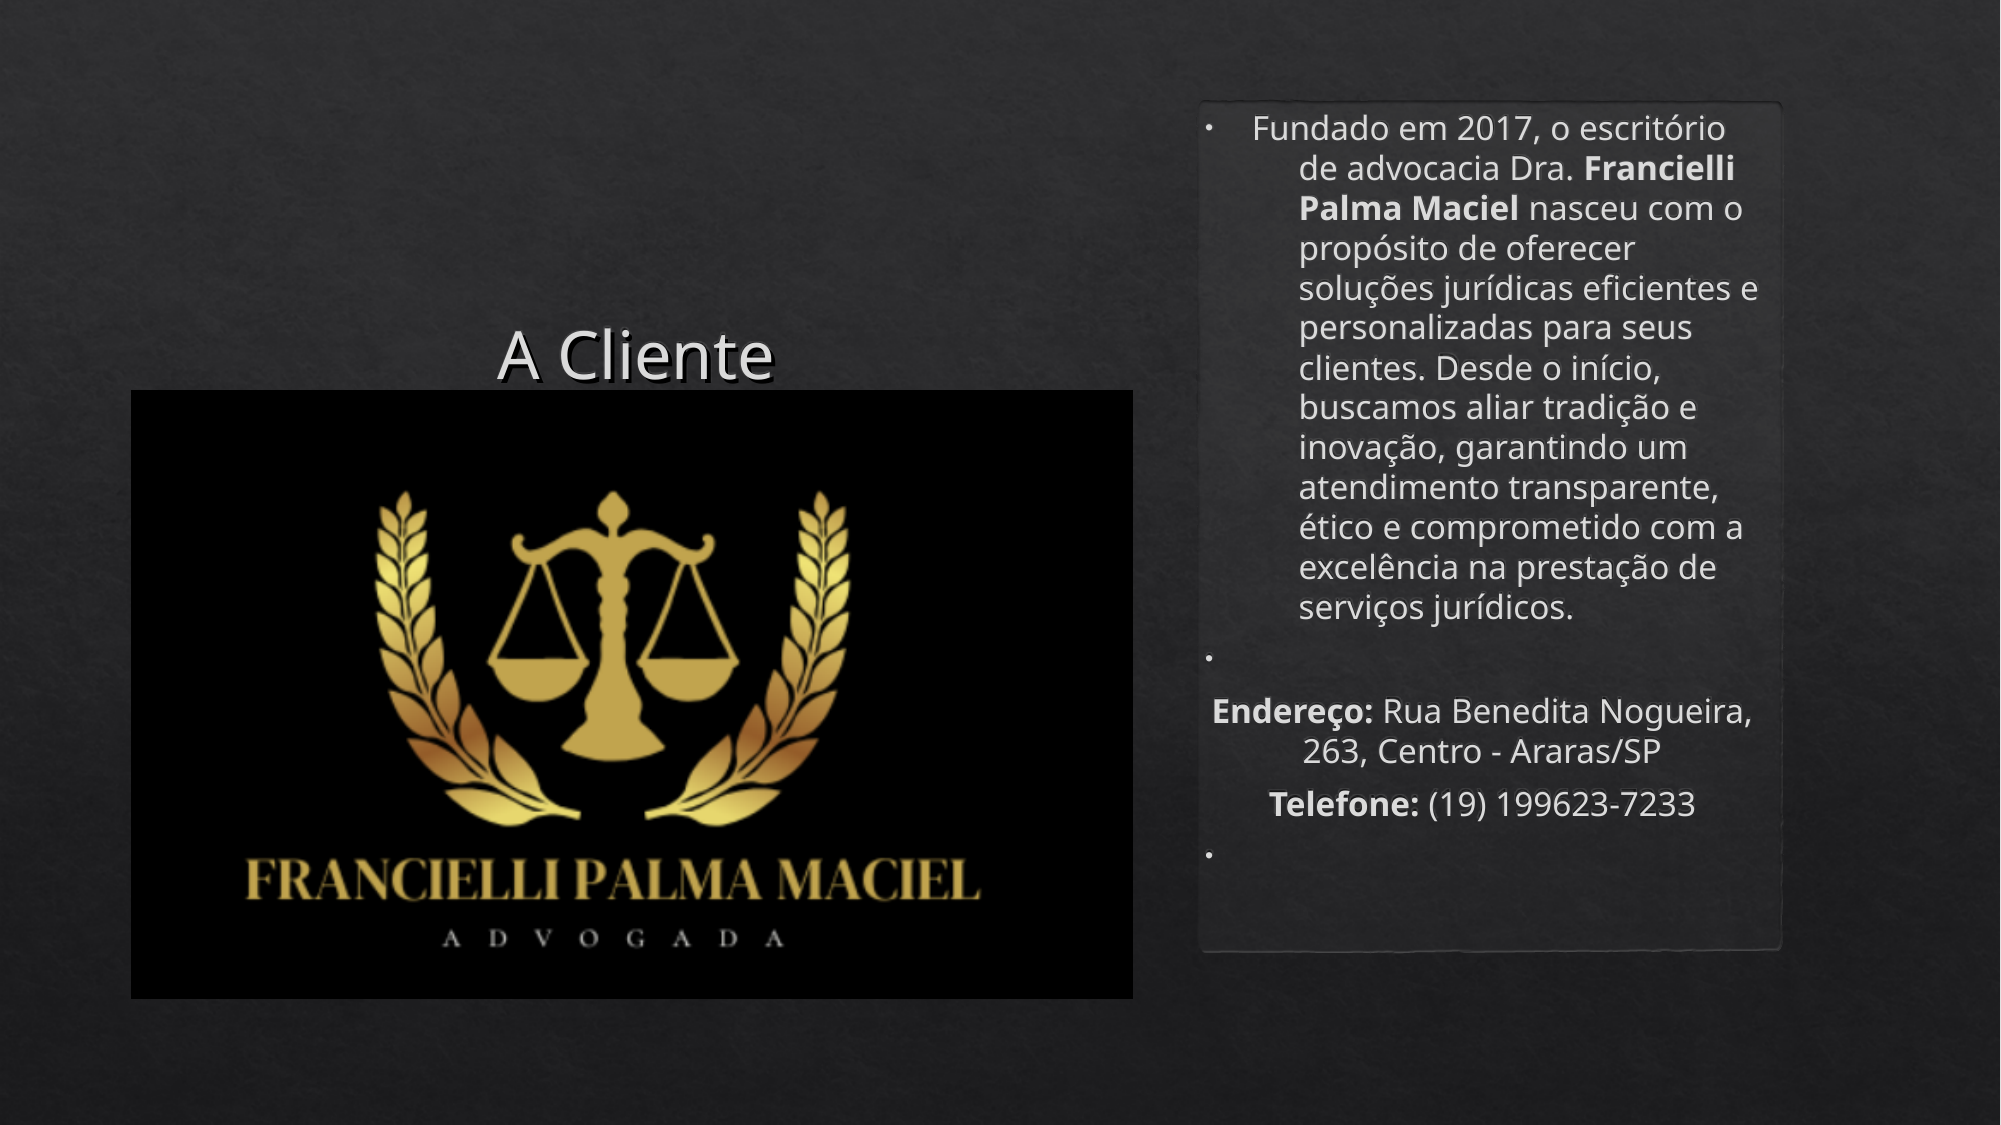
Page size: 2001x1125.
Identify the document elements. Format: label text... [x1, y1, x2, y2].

picture [131, 390, 1133, 999]
text_box Fundado em 2017, o escritório de advocacia Dra. Francielli Palma Maciel nasceu com o propósito de oferecer soluções jurídicas eficientes e personalizadas para seus clientes. Desde o início, buscamos aliar tradição e inovação, garantindo um atendimento transparente, ético e comprometido com a excelência na prestação de serviços jurídicos. Endereço: Rua Benedita Nogueira, 263, Centro - Araras/SP Telefone: (19) 199623-7233 [1190, 100, 1776, 954]
title A Cliente [149, 100, 1124, 390]
